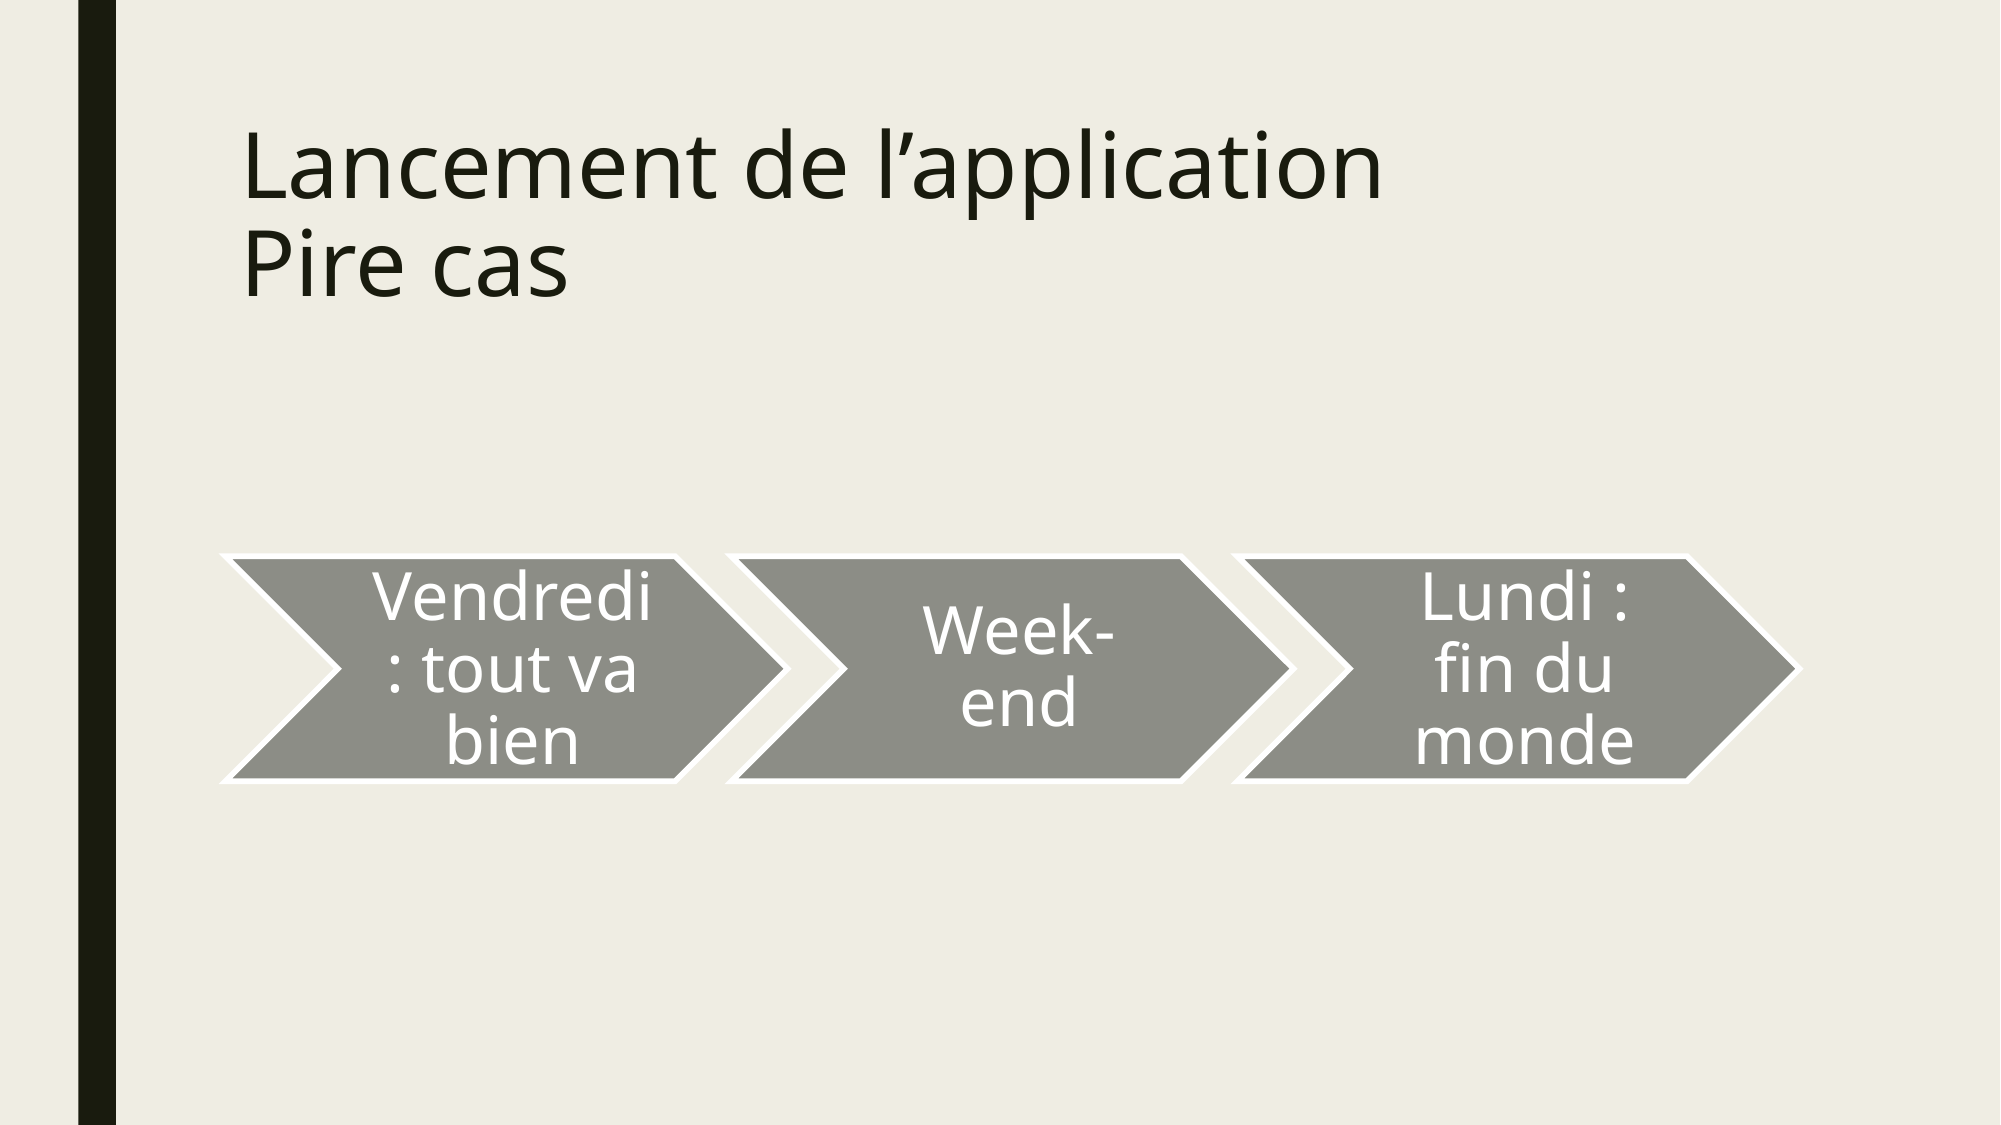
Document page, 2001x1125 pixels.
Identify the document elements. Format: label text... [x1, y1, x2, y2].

text_box Week-end [731, 556, 1294, 782]
text_box Lundi : fin du monde [1237, 556, 1800, 782]
text_box Vendredi : tout va bien [225, 556, 788, 782]
title Lancement de l’application Pire cas [225, 112, 1801, 357]
